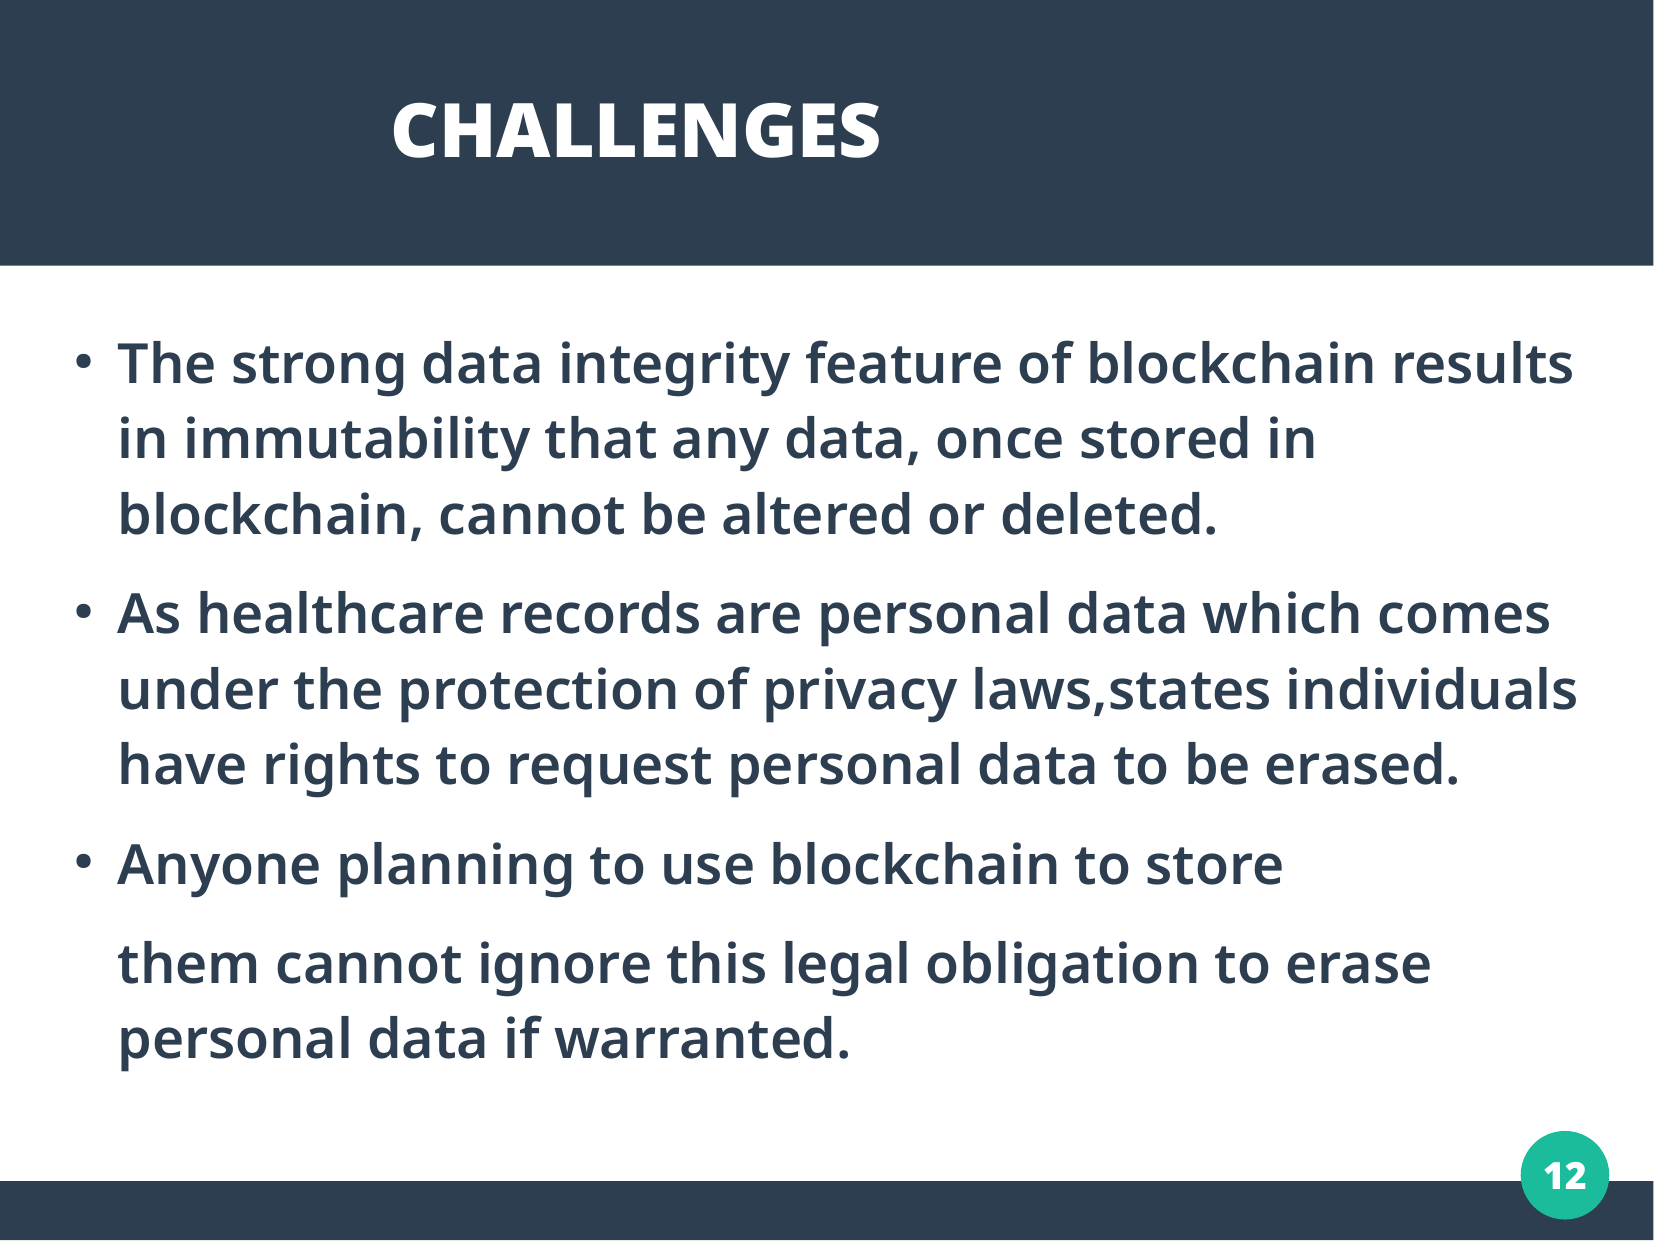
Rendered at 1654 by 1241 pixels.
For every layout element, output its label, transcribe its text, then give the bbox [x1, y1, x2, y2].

title CHALLENGES [59, 49, 1595, 207]
list The strong data integrity feature of blockchain results in immutability that any data, once stored in blockchain, cannot be altered or deleted. As healthcare records are personal data which comes under the protection of privacy laws,states individuals have rights to request personal data to be erased. Anyone planning to use blockchain to store them cannot ignore this legal obligation to erase personal data if warranted. [59, 324, 1595, 1152]
